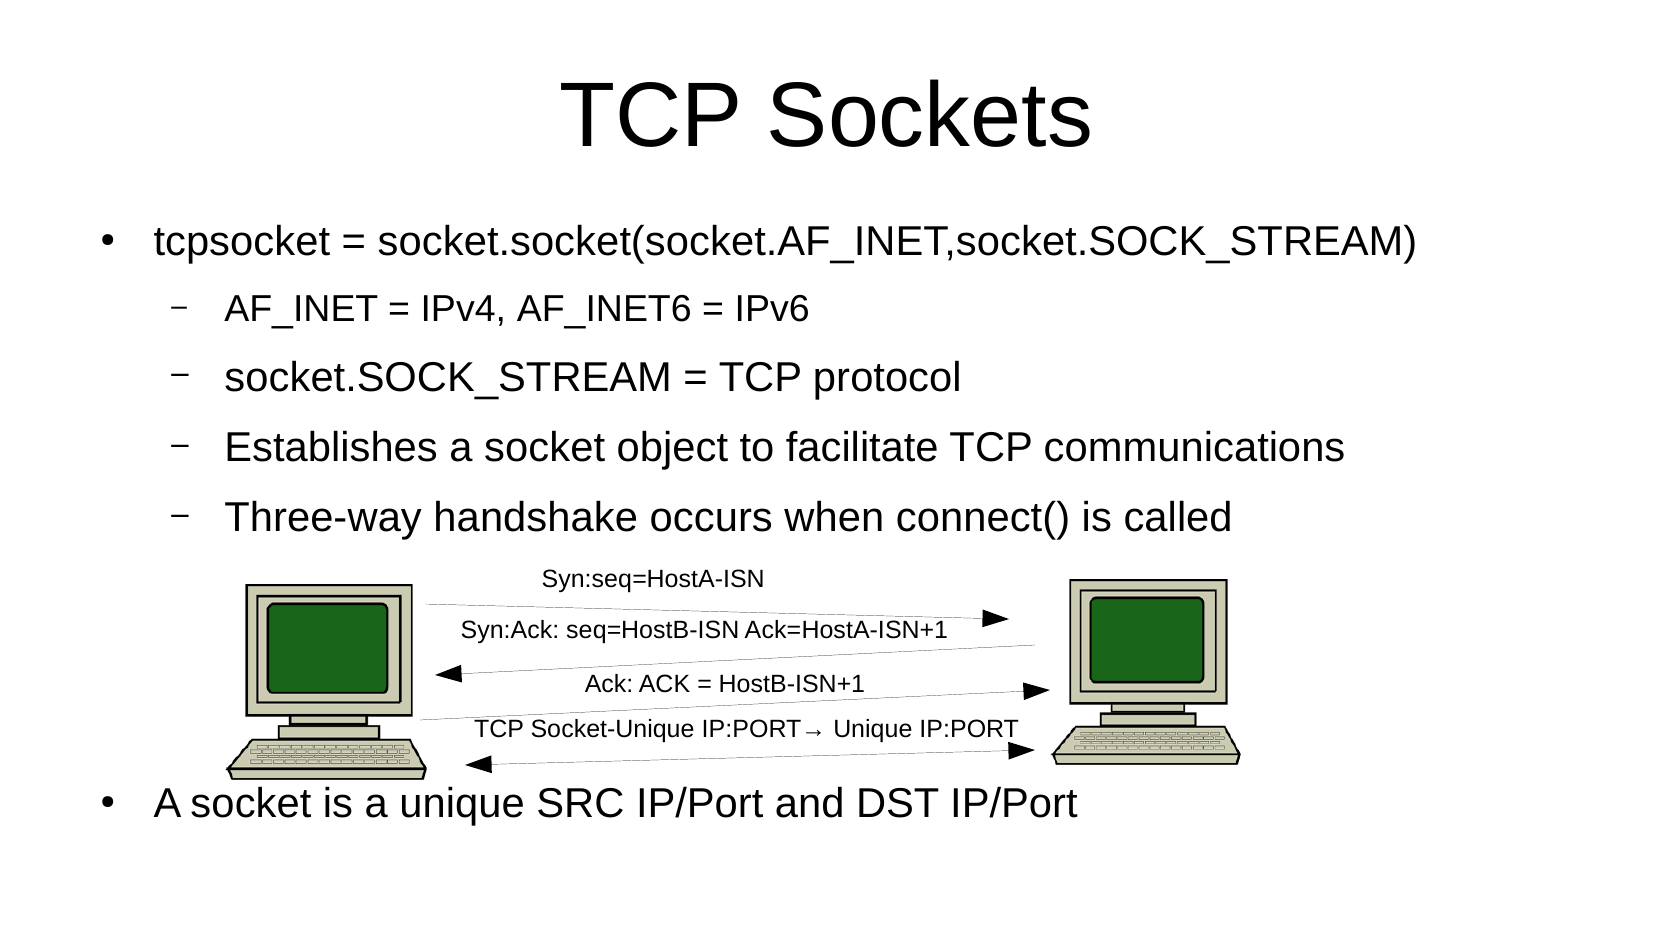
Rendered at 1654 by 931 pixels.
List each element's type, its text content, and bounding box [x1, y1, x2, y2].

text_box Ack: ACK = HostB-ISN+1 [737, 699, 881, 706]
picture [1050, 579, 1241, 766]
text_box Syn:seq=HostA-ISN [526, 557, 781, 601]
title TCP Sockets [82, 37, 1571, 193]
list tcpsocket = socket.socket(socket.AF_INET,socket.SOCK_STREAM) AF_INET = IPv4, AF_INET6 = IPv6 socket.SOCK_STREAM = TCP protocol Establishes a socket object to facilitate TCP communications Three-way handshake occurs when connect() is called A socket is a unique SRC IP/Port and DST IP/Port [82, 217, 1571, 901]
text_box Syn:Ack: seq=HostB-ISN Ack=HostA-ISN+1 [445, 607, 1006, 679]
text_box Syn:Ack: seq=HostB-ISN Ack=HostA-ISN+1 [583, 607, 1006, 618]
picture [225, 584, 427, 781]
text_box TCP Socket-Unique IP:PORT→ Unique IP:PORT [459, 707, 1036, 751]
text_box Ack: ACK = HostB-ISN+1 [570, 662, 881, 706]
